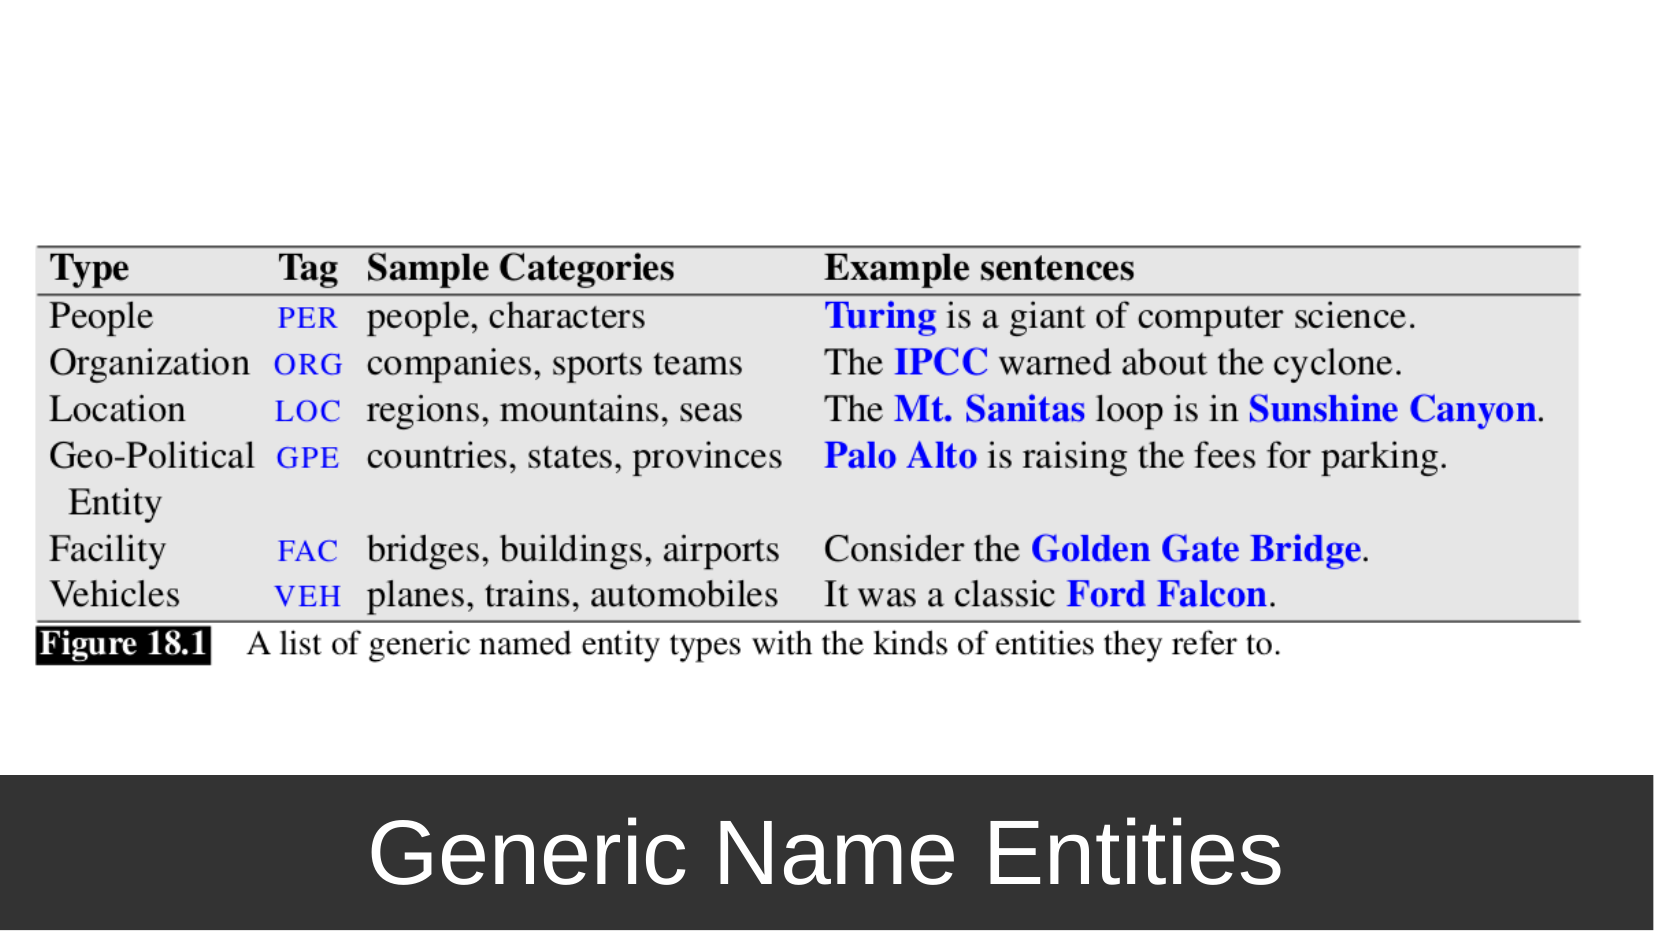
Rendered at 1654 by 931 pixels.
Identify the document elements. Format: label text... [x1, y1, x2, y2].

title Generic Name Entities [0, 775, 1654, 931]
picture [0, 232, 1654, 698]
